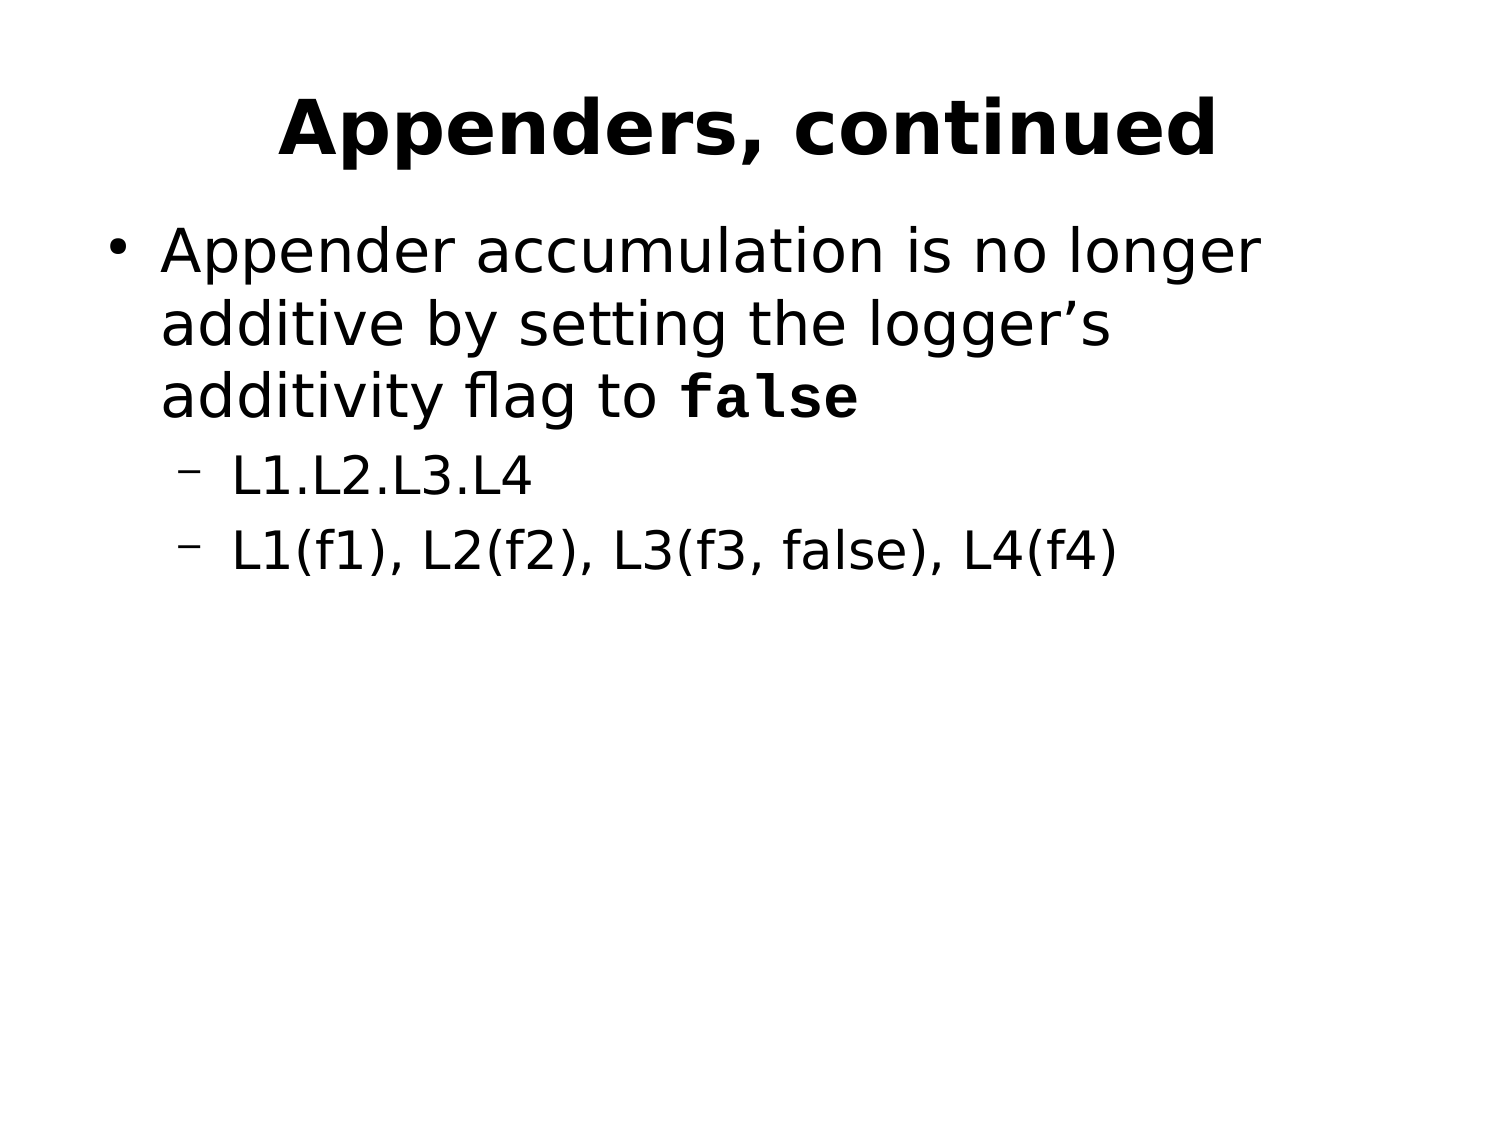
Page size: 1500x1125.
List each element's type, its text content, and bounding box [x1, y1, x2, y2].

title Appenders, continued [75, 44, 1425, 177]
list Appender accumulation is no longer additive by setting the logger’s additivity flag to false L1.L2.L3.L4 L1(f1), L2(f2), L3(f3, false), L4(f4) [75, 204, 1395, 1075]
